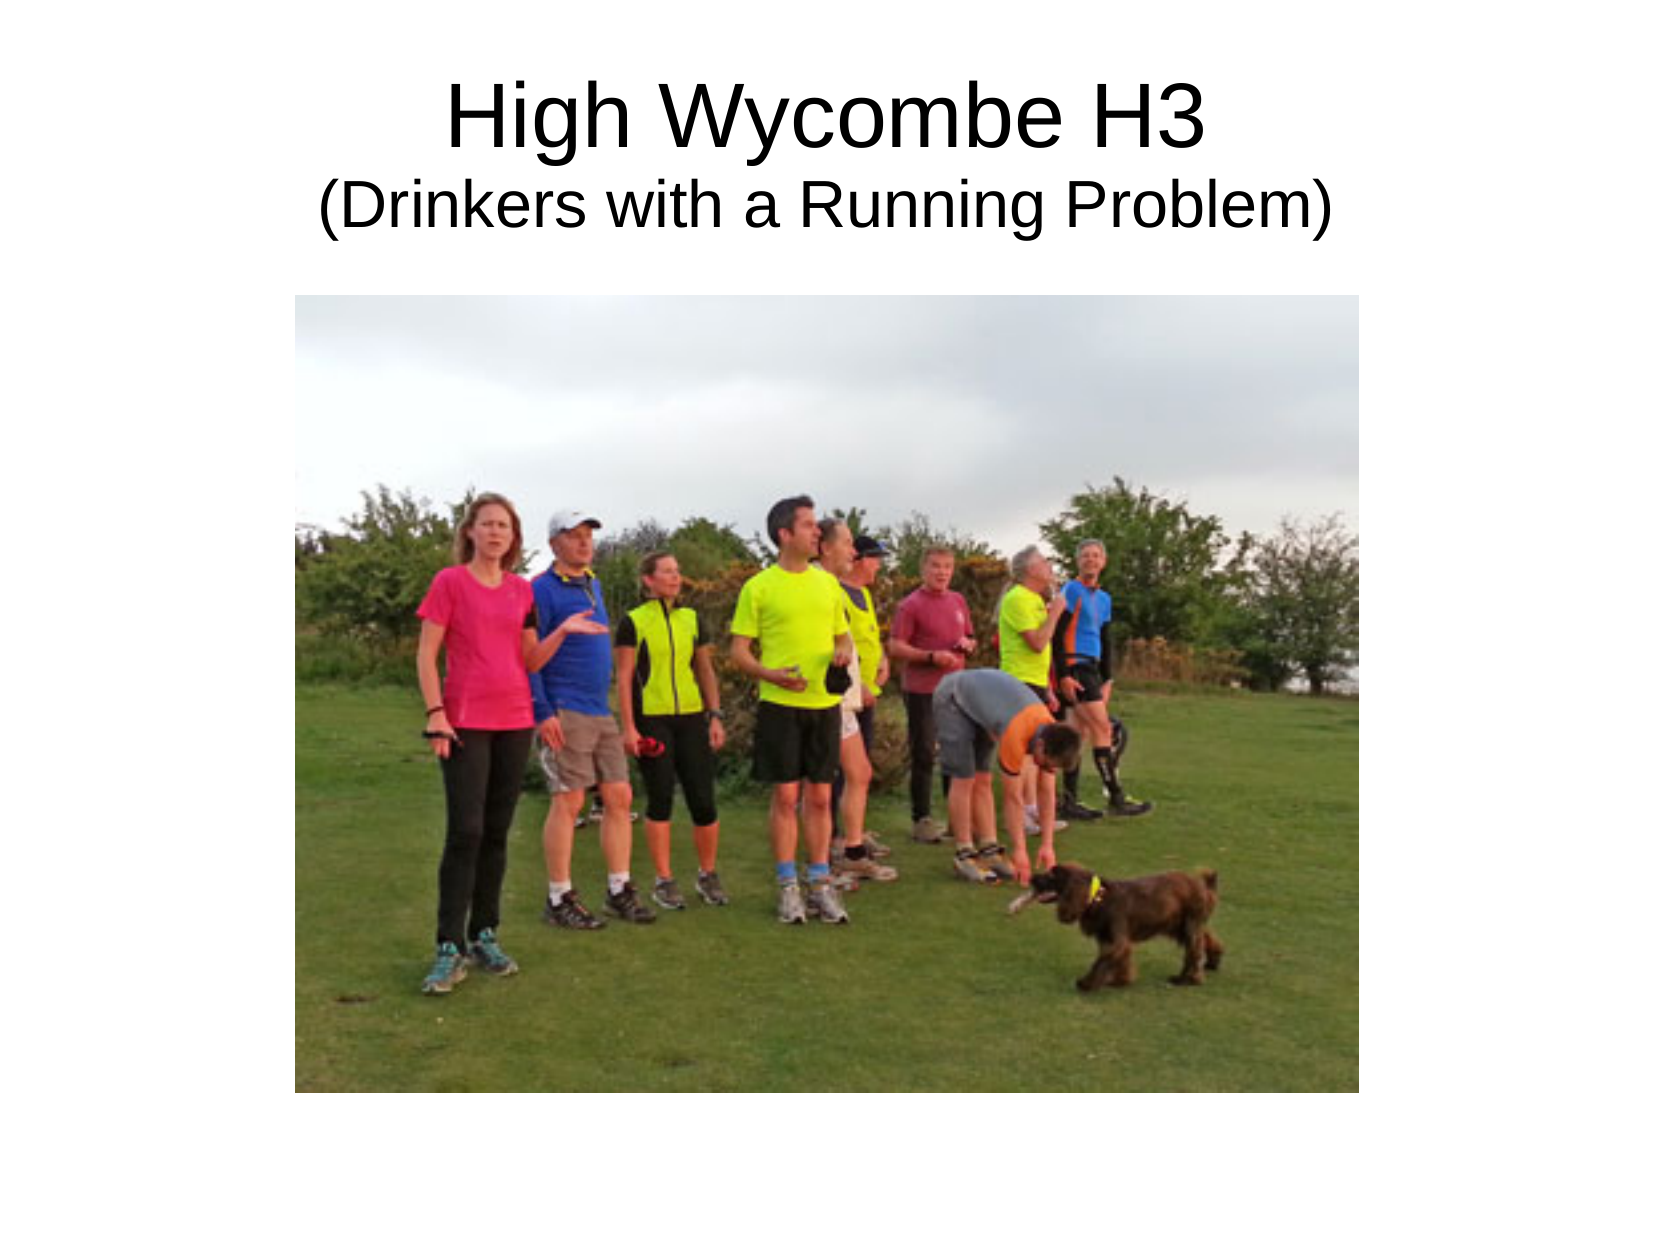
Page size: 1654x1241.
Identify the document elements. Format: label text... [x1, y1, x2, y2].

title High Wycombe H3 (Drinkers with a Running Problem) [82, 56, 1571, 250]
picture [295, 295, 1359, 1093]
